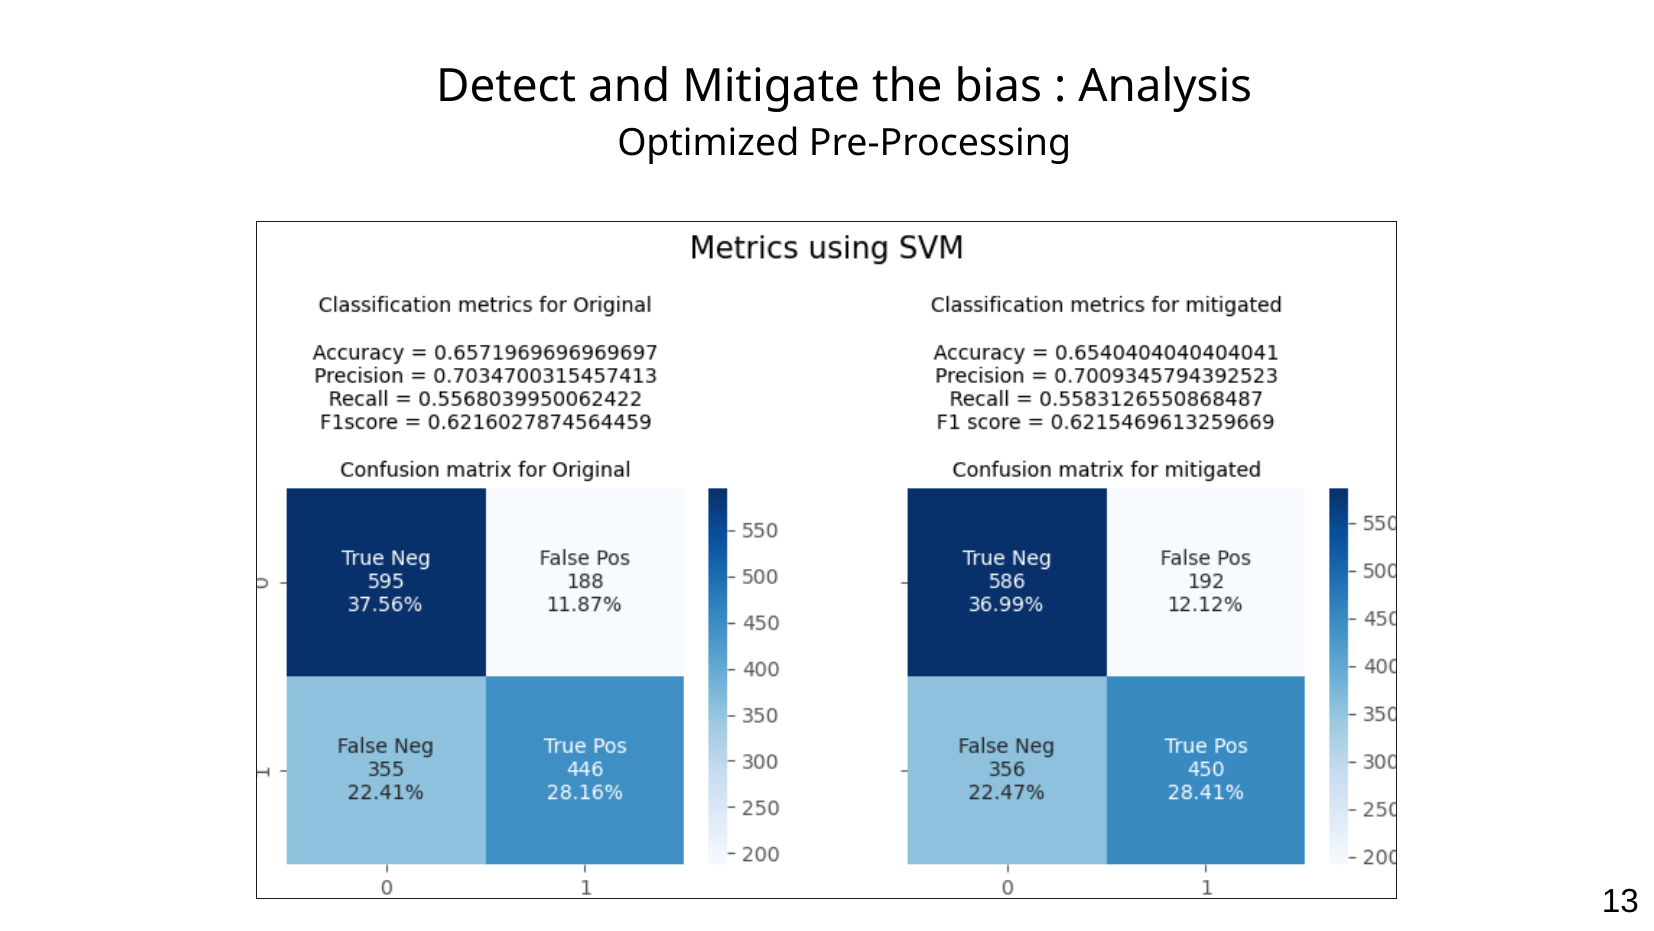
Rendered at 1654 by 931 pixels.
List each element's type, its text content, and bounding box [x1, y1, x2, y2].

text_box Detect and Mitigate the bias : Analysis Optimized Pre-Processing [376, 45, 1277, 174]
text_box <number> [1024, 874, 1654, 931]
picture [256, 221, 1397, 899]
